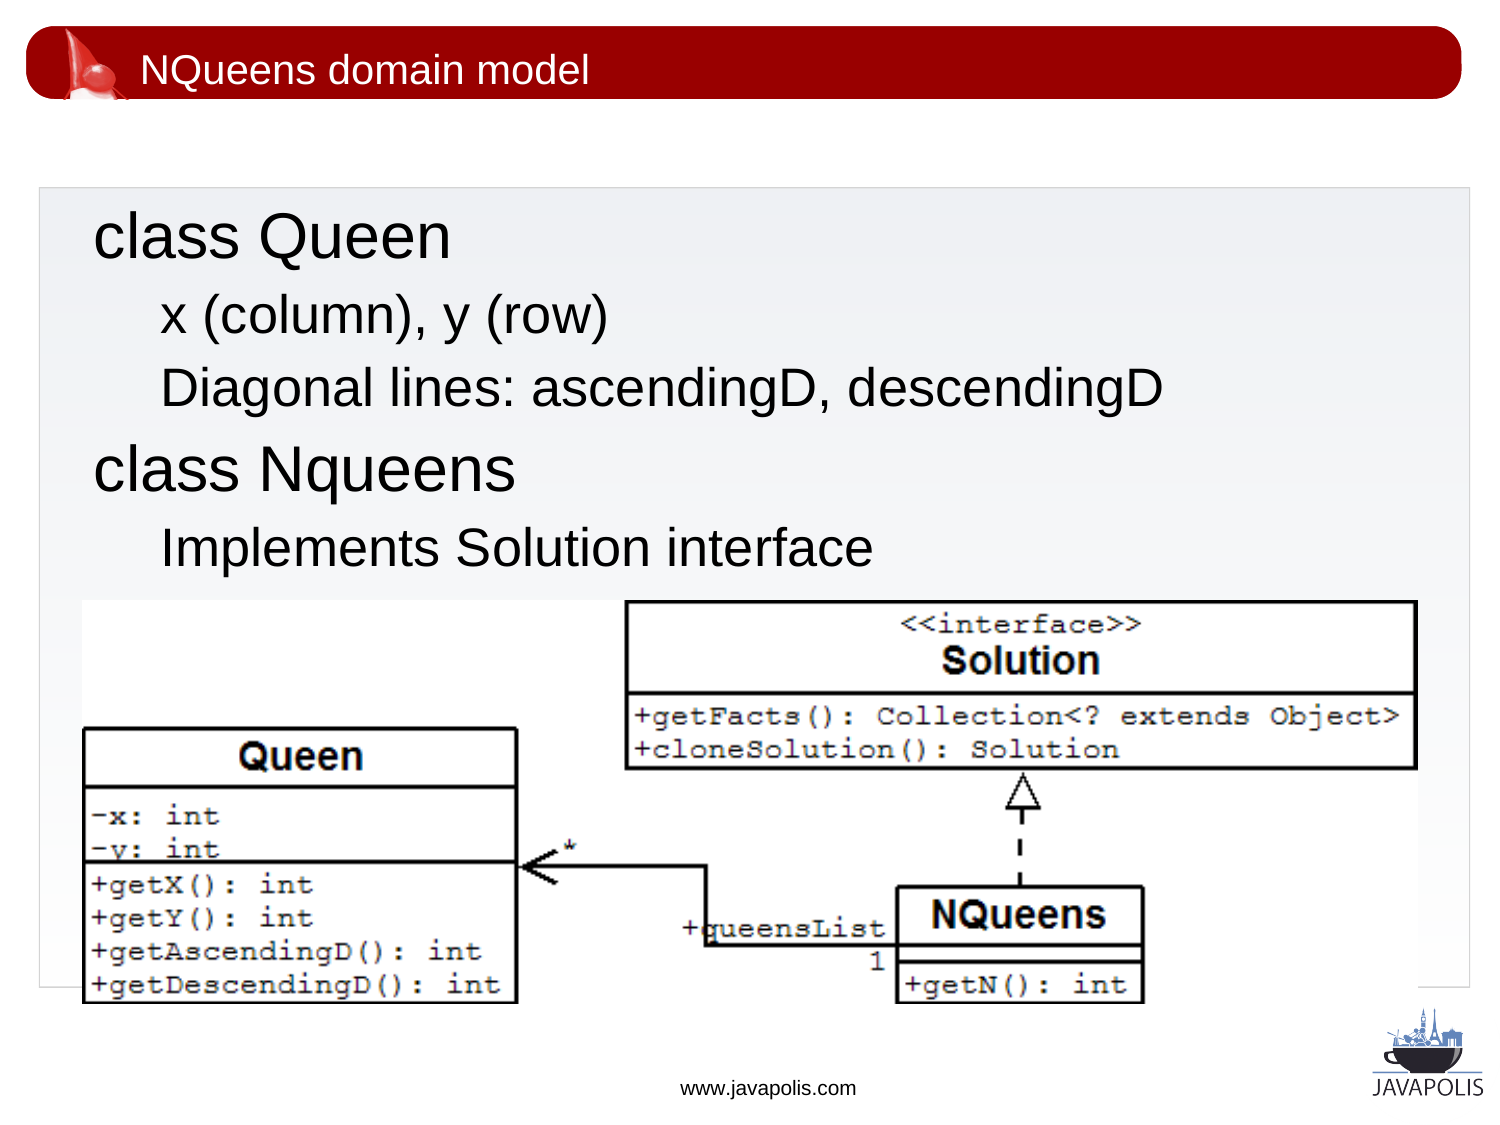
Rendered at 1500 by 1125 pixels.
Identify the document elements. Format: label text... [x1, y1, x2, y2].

picture [82, 600, 1418, 1004]
picture [1426, 1006, 1500, 1125]
list class Queen x (column), y (row) Diagonal lines: ascendingD, descendingD class Nqueens Implements Solution interface [87, 199, 1426, 1125]
title NQueens domain model [125, 0, 1450, 100]
picture [62, 28, 125, 100]
